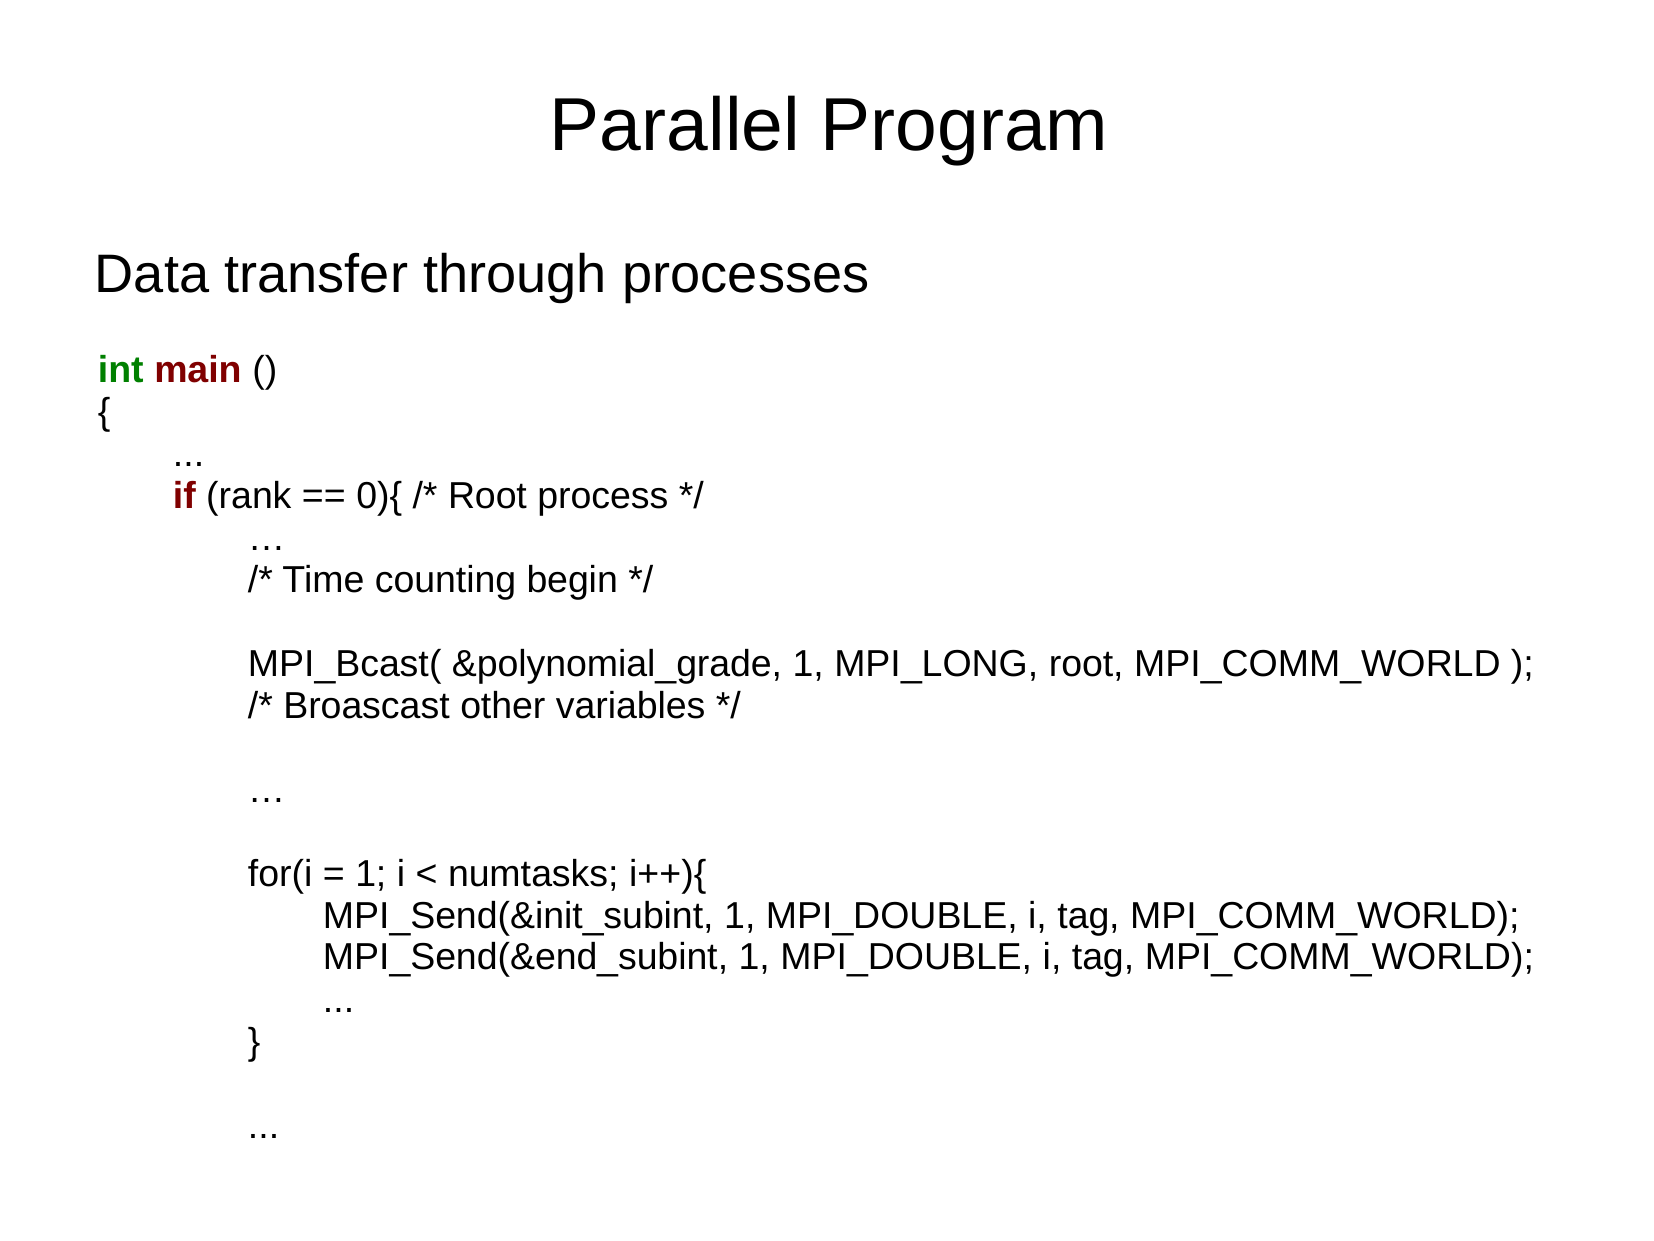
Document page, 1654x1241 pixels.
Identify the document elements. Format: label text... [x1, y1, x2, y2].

text_box Data transfer through processes [4, 216, 1654, 316]
text_box int main () { ... if (rank == 0){ /* Root process */ … /* Time counting begin */ MPI_Bcast( &polynomial_grade, 1, MPI_LONG, root, MPI_COMM_WORLD ); /* Broascast other variables */ … for(i = 1; i < numtasks; i++){ MPI_Send(&init_subint, 1, MPI_DOUBLE, i, tag, MPI_COMM_WORLD); MPI_Send(&end_subint, 1, MPI_DOUBLE, i, tag, MPI_COMM_WORLD); ... } ... [8, 340, 1654, 1199]
text_box Parallel Program [4, 75, 1654, 174]
